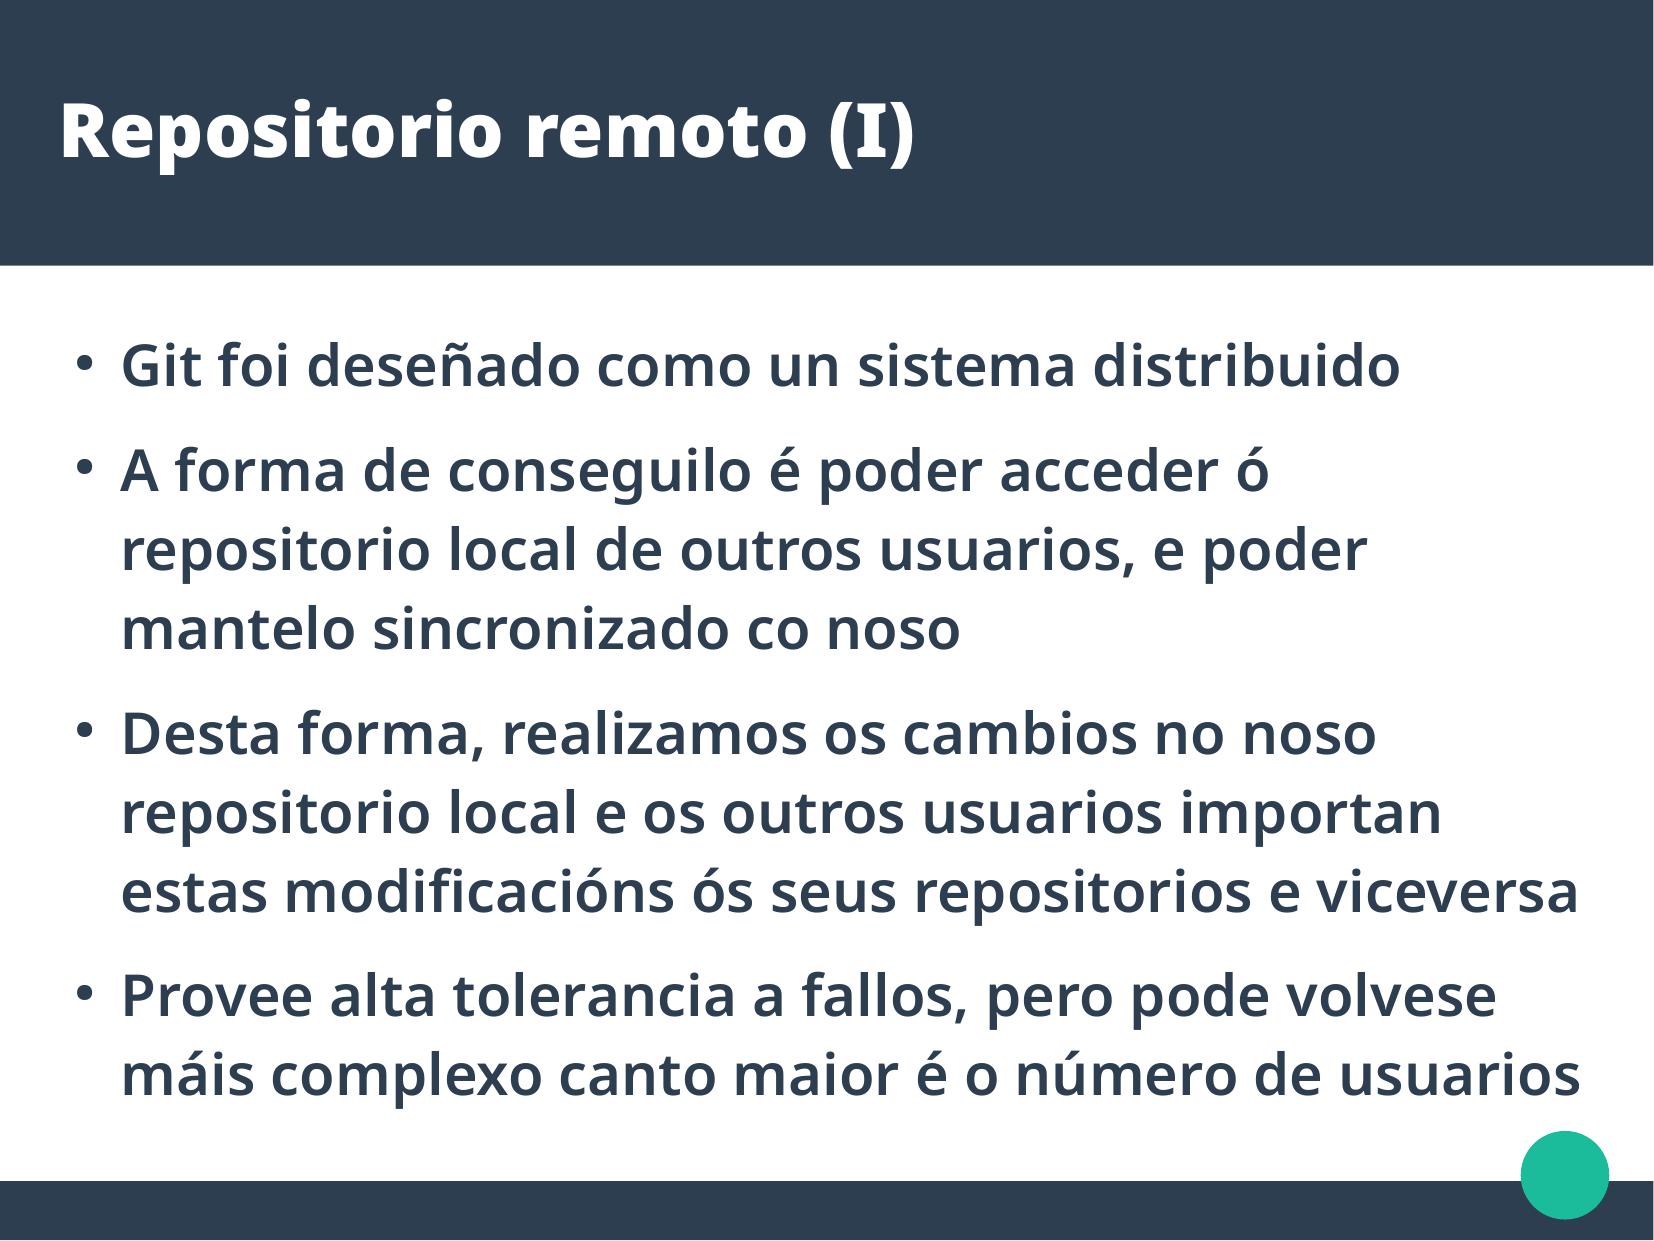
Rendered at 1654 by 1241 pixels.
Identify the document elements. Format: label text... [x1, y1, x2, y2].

list Git foi deseñado como un sistema distribuido A forma de conseguilo é poder acceder ó repositorio local de outros usuarios, e poder mantelo sincronizado co noso Desta forma, realizamos os cambios no noso repositorio local e os outros usuarios importan estas modificacións ós seus repositorios e viceversa Provee alta tolerancia a fallos, pero pode volvese máis complexo canto maior é o número de usuarios [59, 324, 1595, 1152]
title Repositorio remoto (I) [59, 49, 1595, 207]
